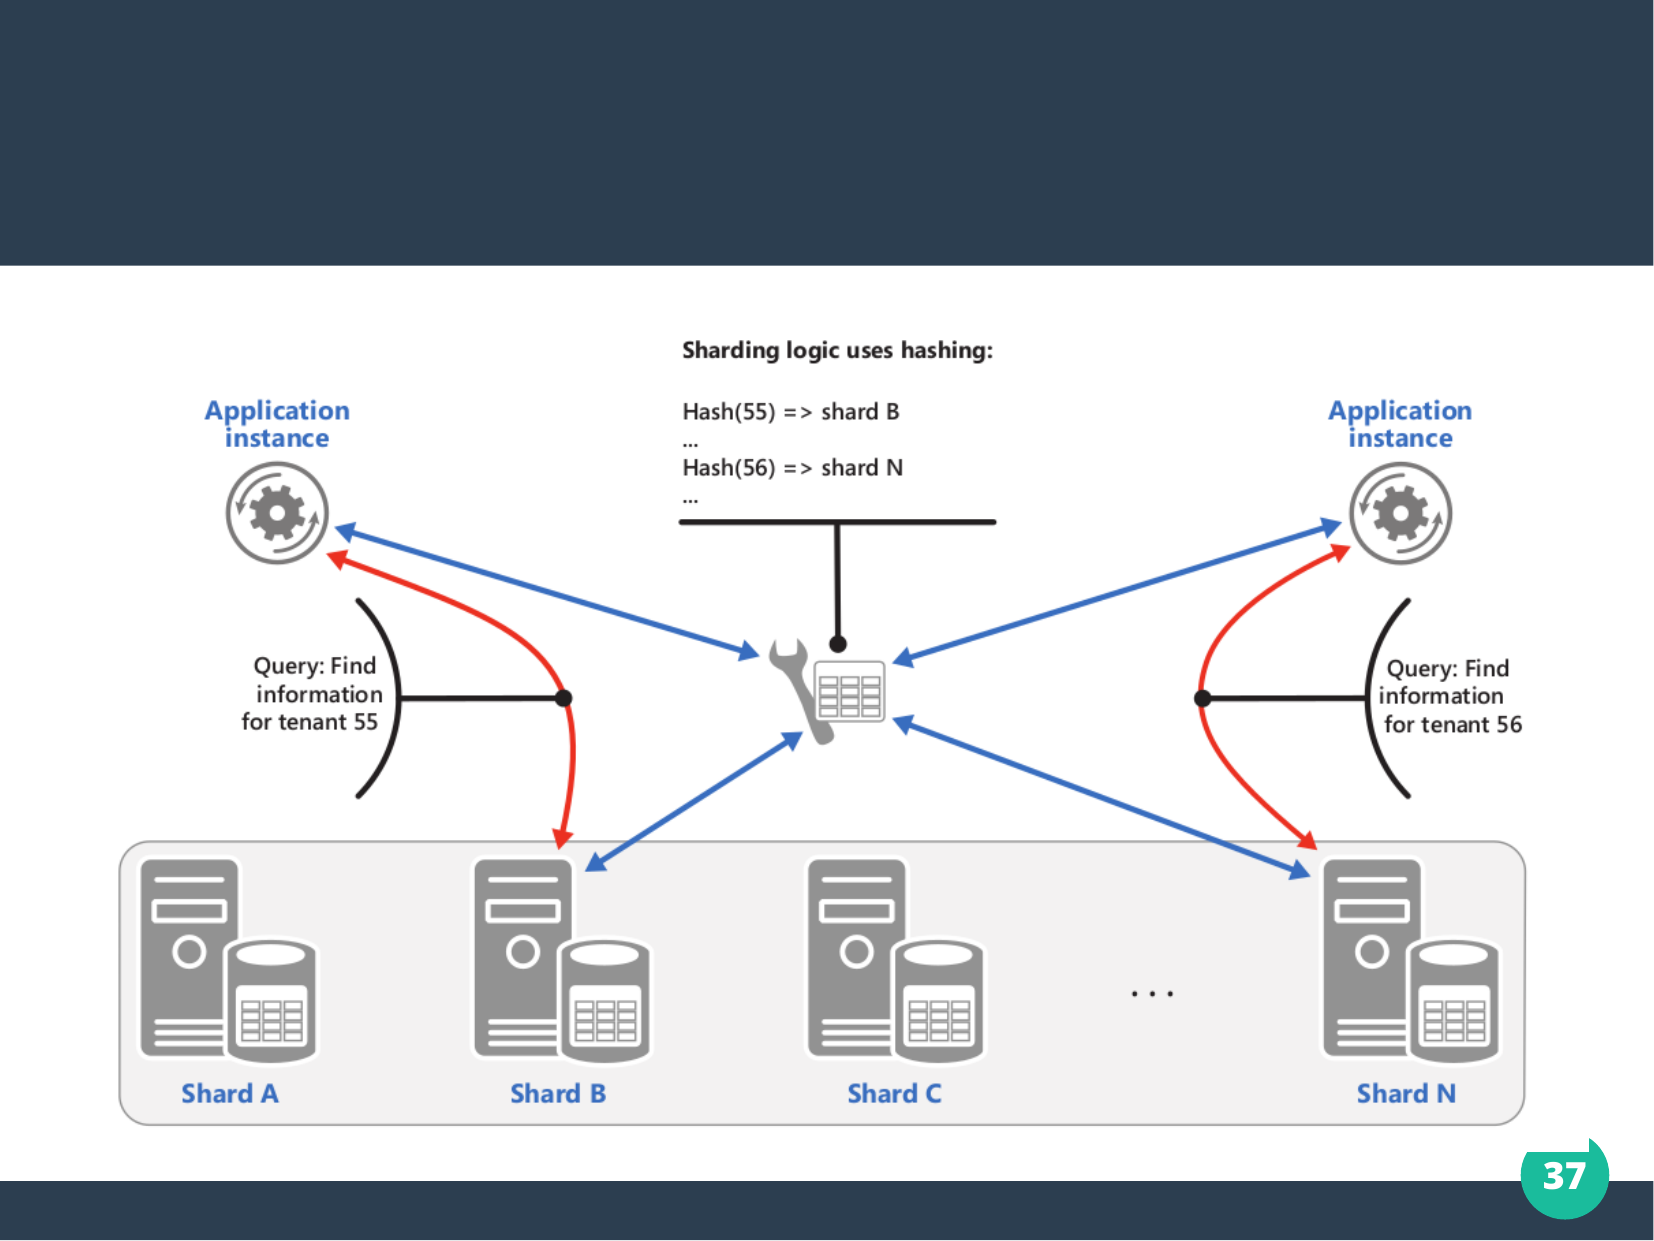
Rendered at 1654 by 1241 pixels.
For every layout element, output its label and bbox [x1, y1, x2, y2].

picture [64, 324, 1589, 1152]
